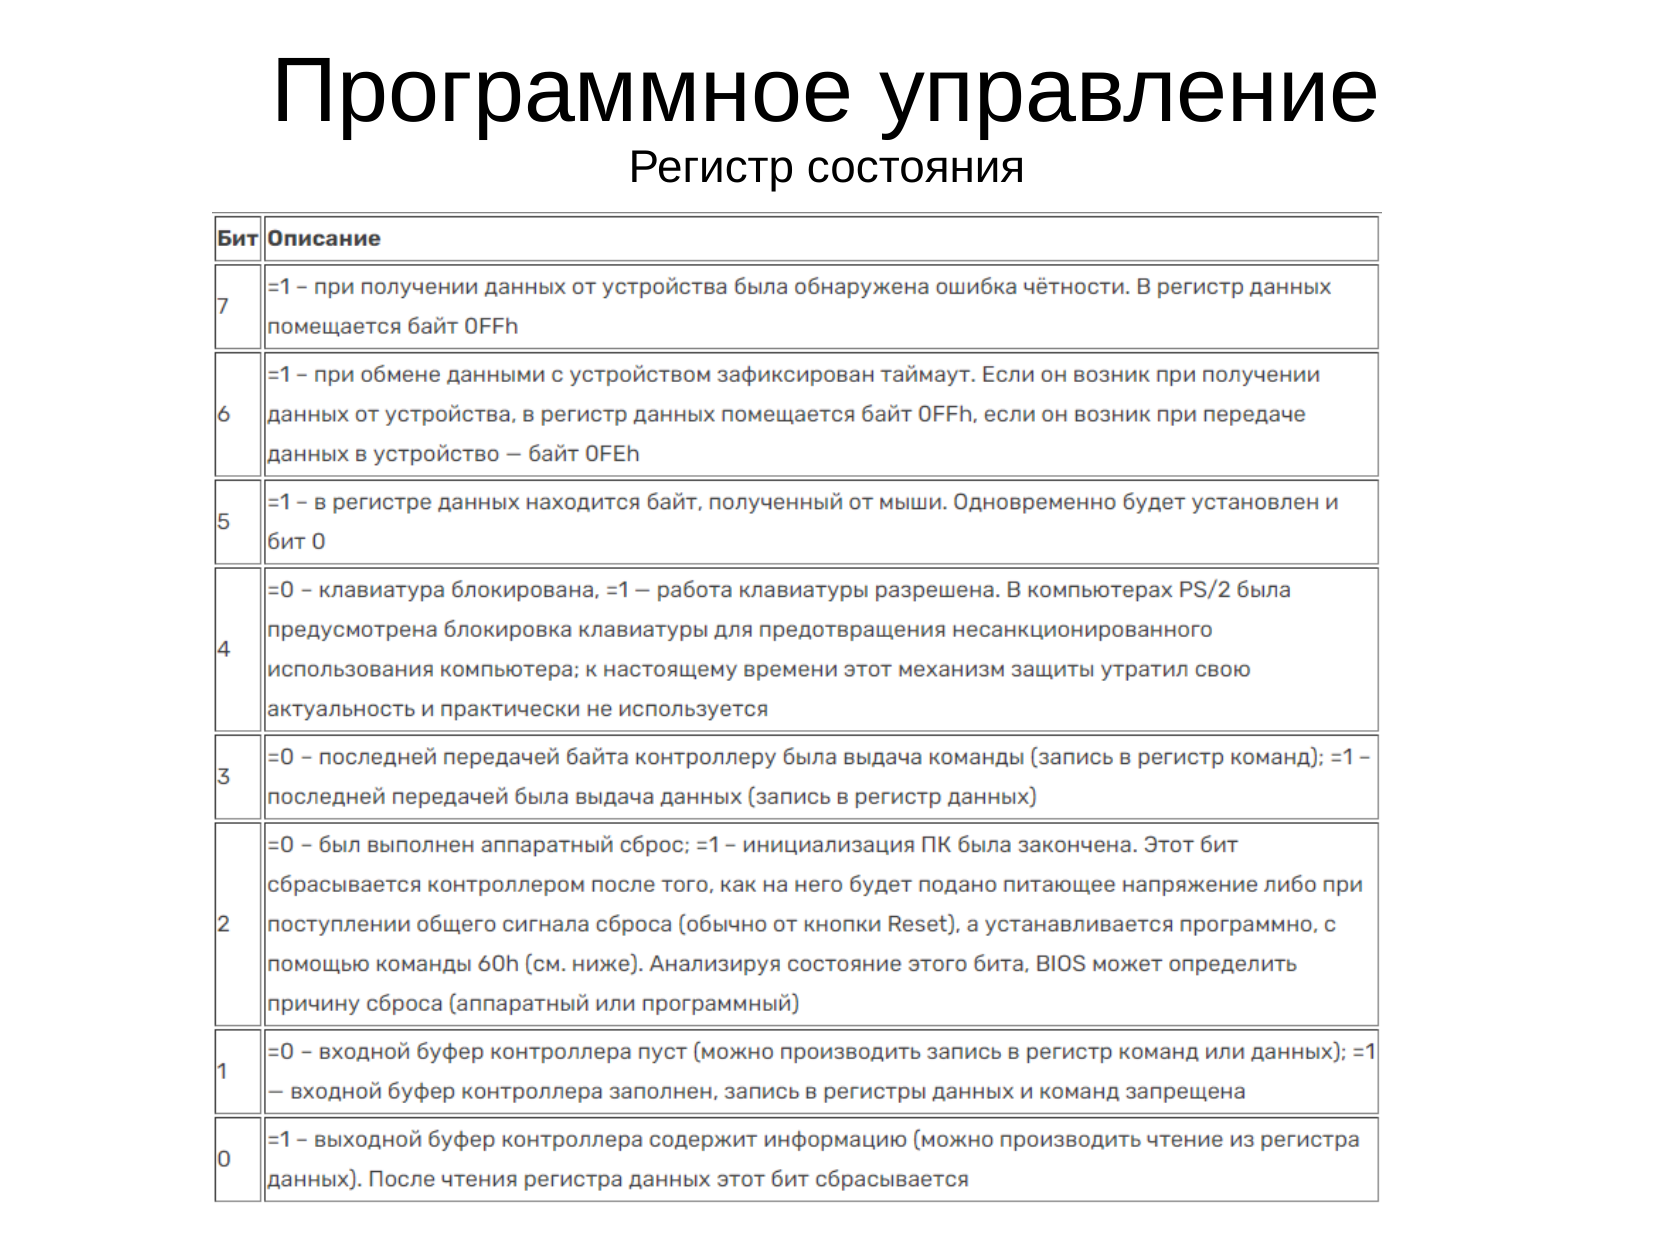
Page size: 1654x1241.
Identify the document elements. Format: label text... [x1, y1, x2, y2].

title Программное управление Регистр состояния [82, 11, 1571, 219]
picture [212, 212, 1382, 1205]
